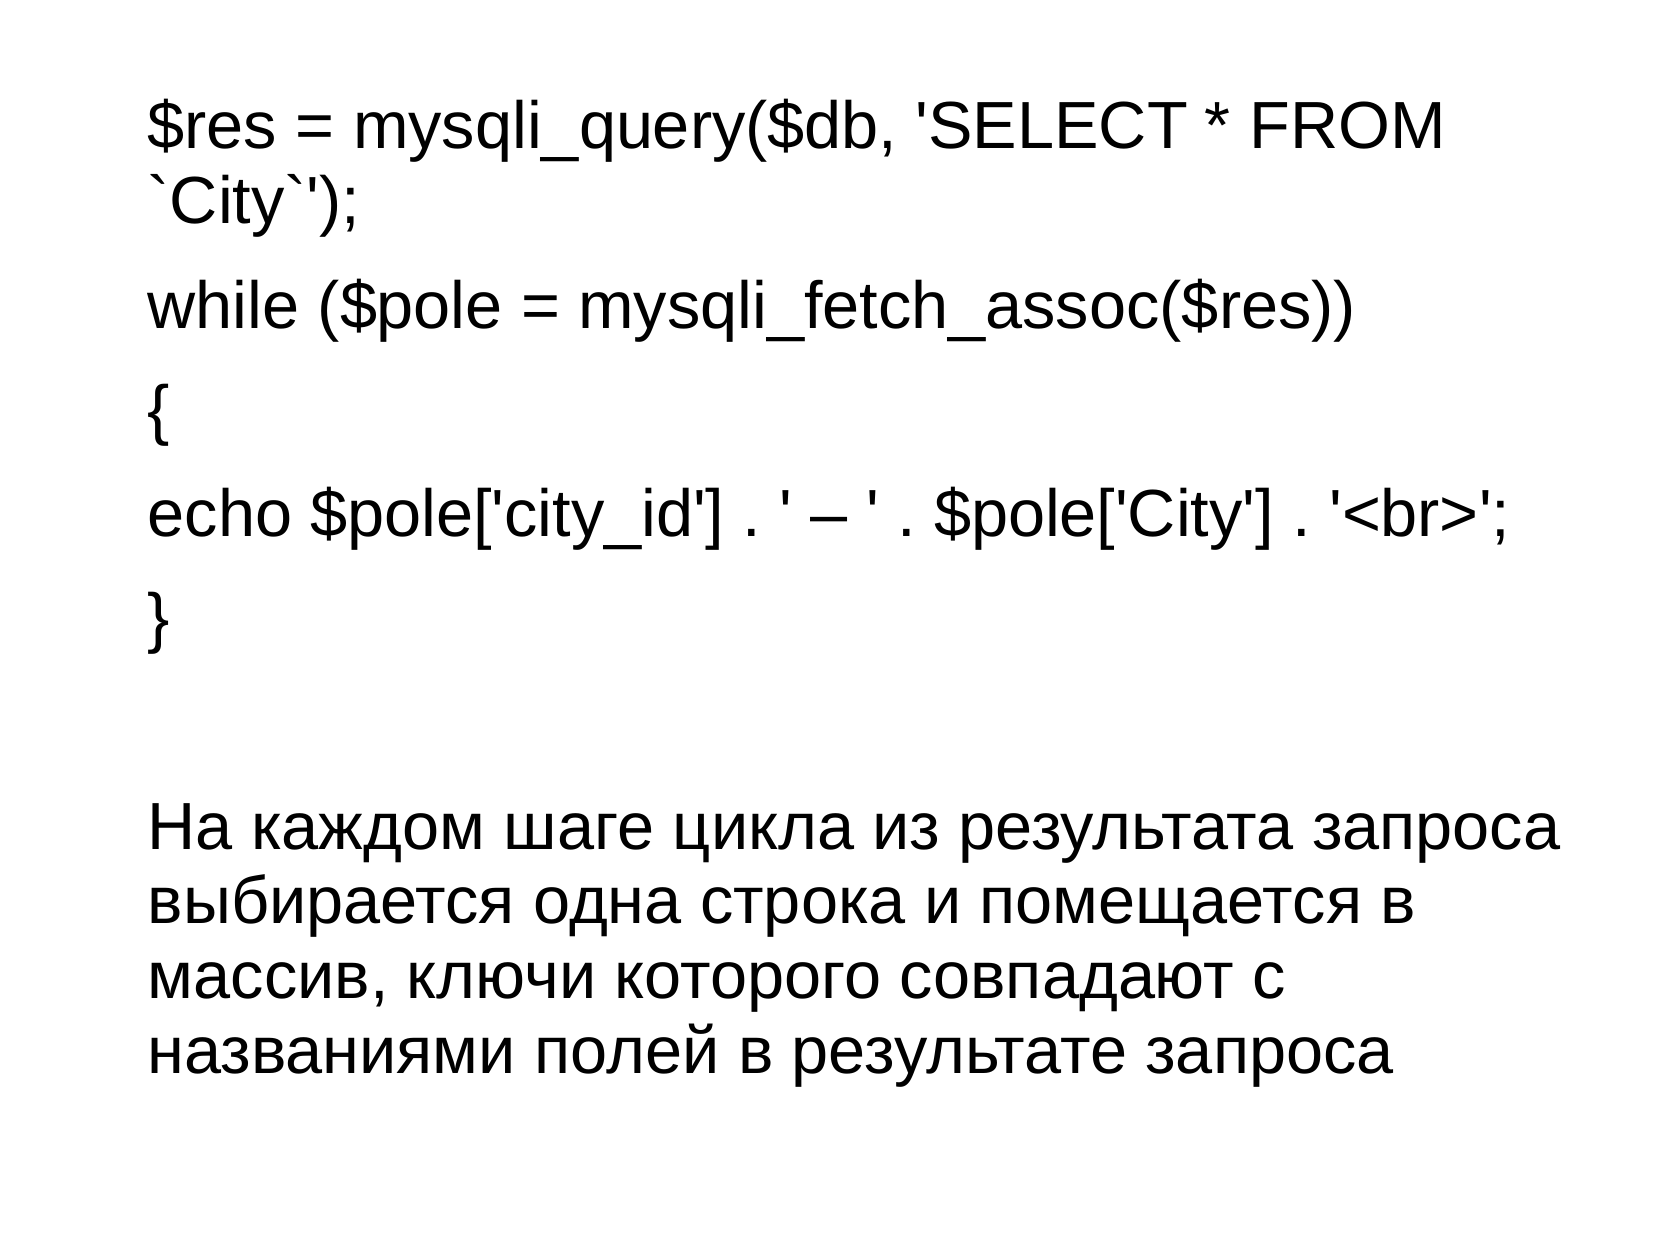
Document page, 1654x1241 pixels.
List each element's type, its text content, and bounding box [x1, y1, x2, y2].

list $res = mysqli_query($db, 'SELECT * FROM `City`'); while ($pole = mysqli_fetch_assoc($res)) { echo $pole['city_id'] . ' – ' . $pole['City'] . '<br>'; } На каждом шаге цикла из результата запроса выбирается одна строка и помещается в массив, ключи которого совпадают с названиями полей в результате запроса [76, 88, 1595, 1093]
